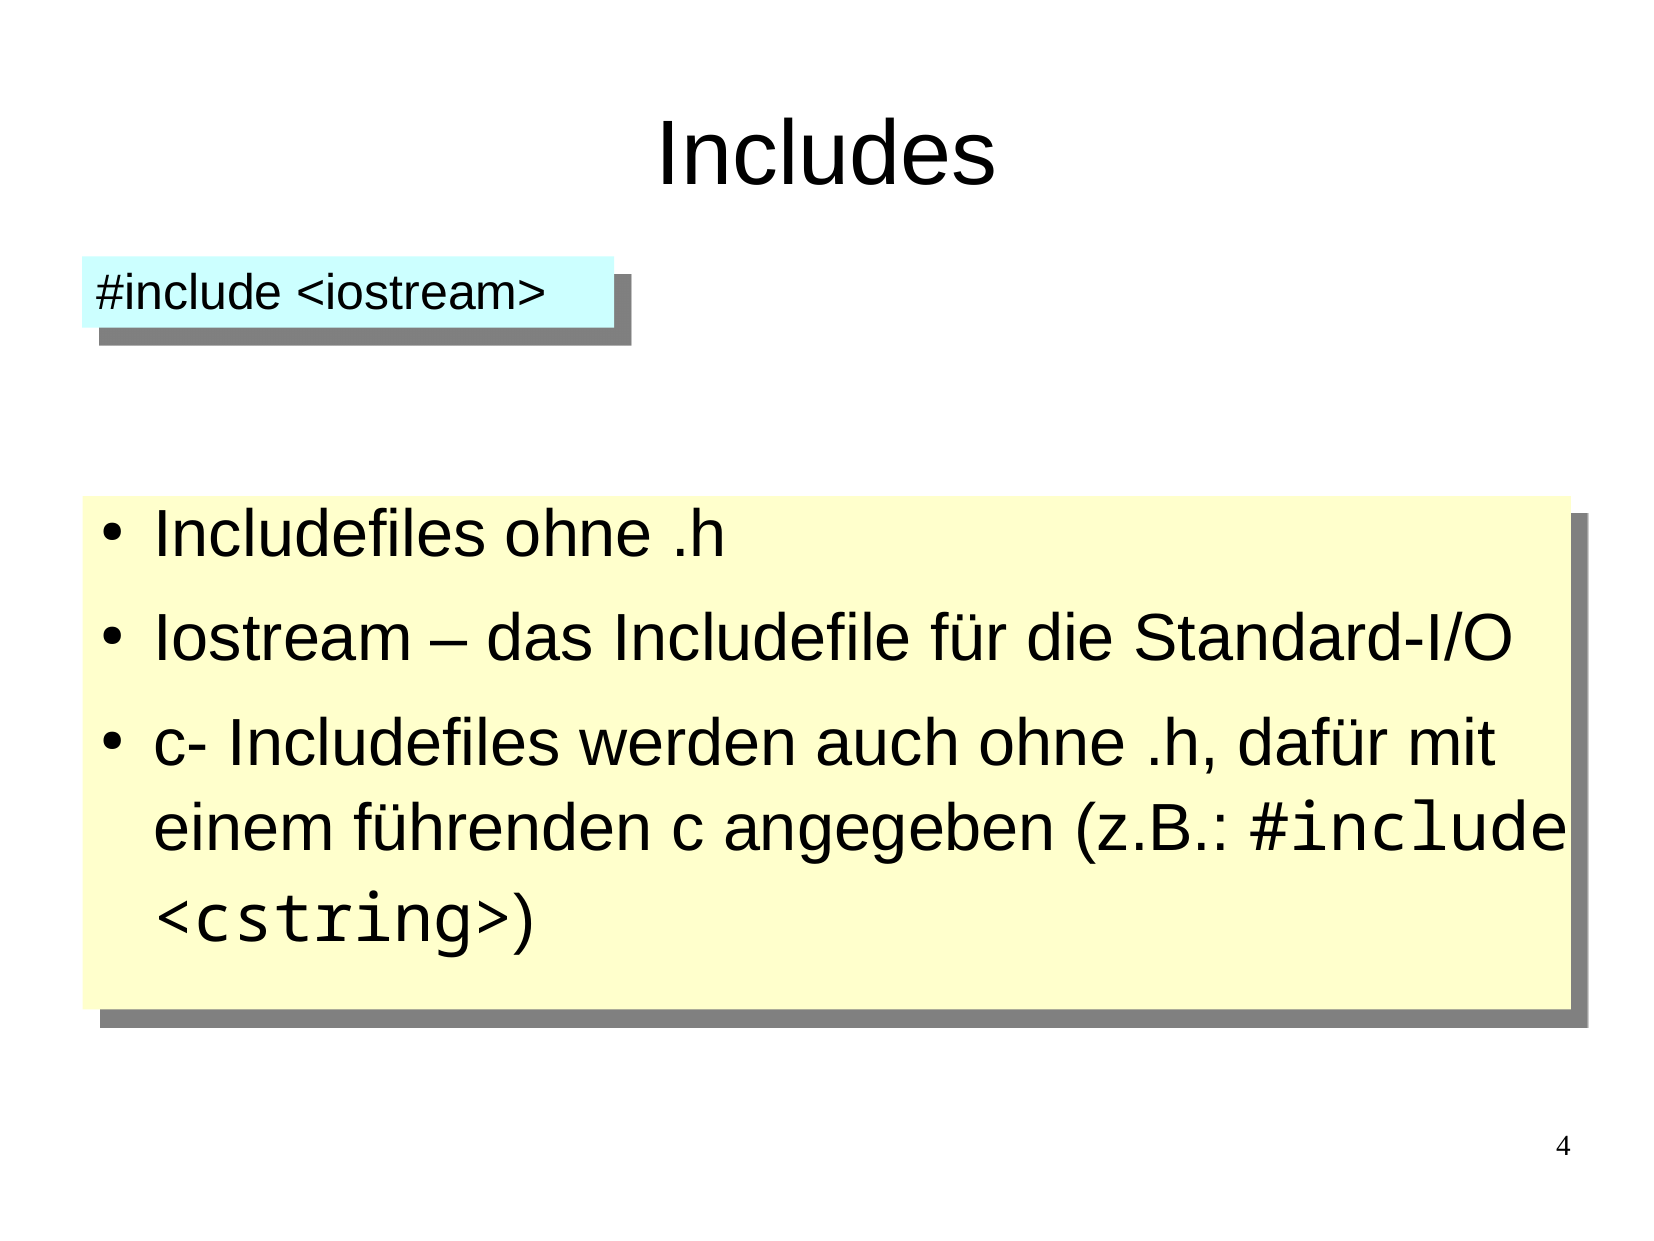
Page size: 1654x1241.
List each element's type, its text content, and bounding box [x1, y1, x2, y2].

text_box #include <iostream> [82, 256, 615, 328]
title Includes [82, 49, 1571, 257]
list Includefiles ohne .h Iostream – das Includefile für die Standard-I/O c- Includefiles werden auch ohne .h, dafür mit einem führenden c angegeben (z.B.: #include <cstring>) [82, 496, 1571, 1010]
